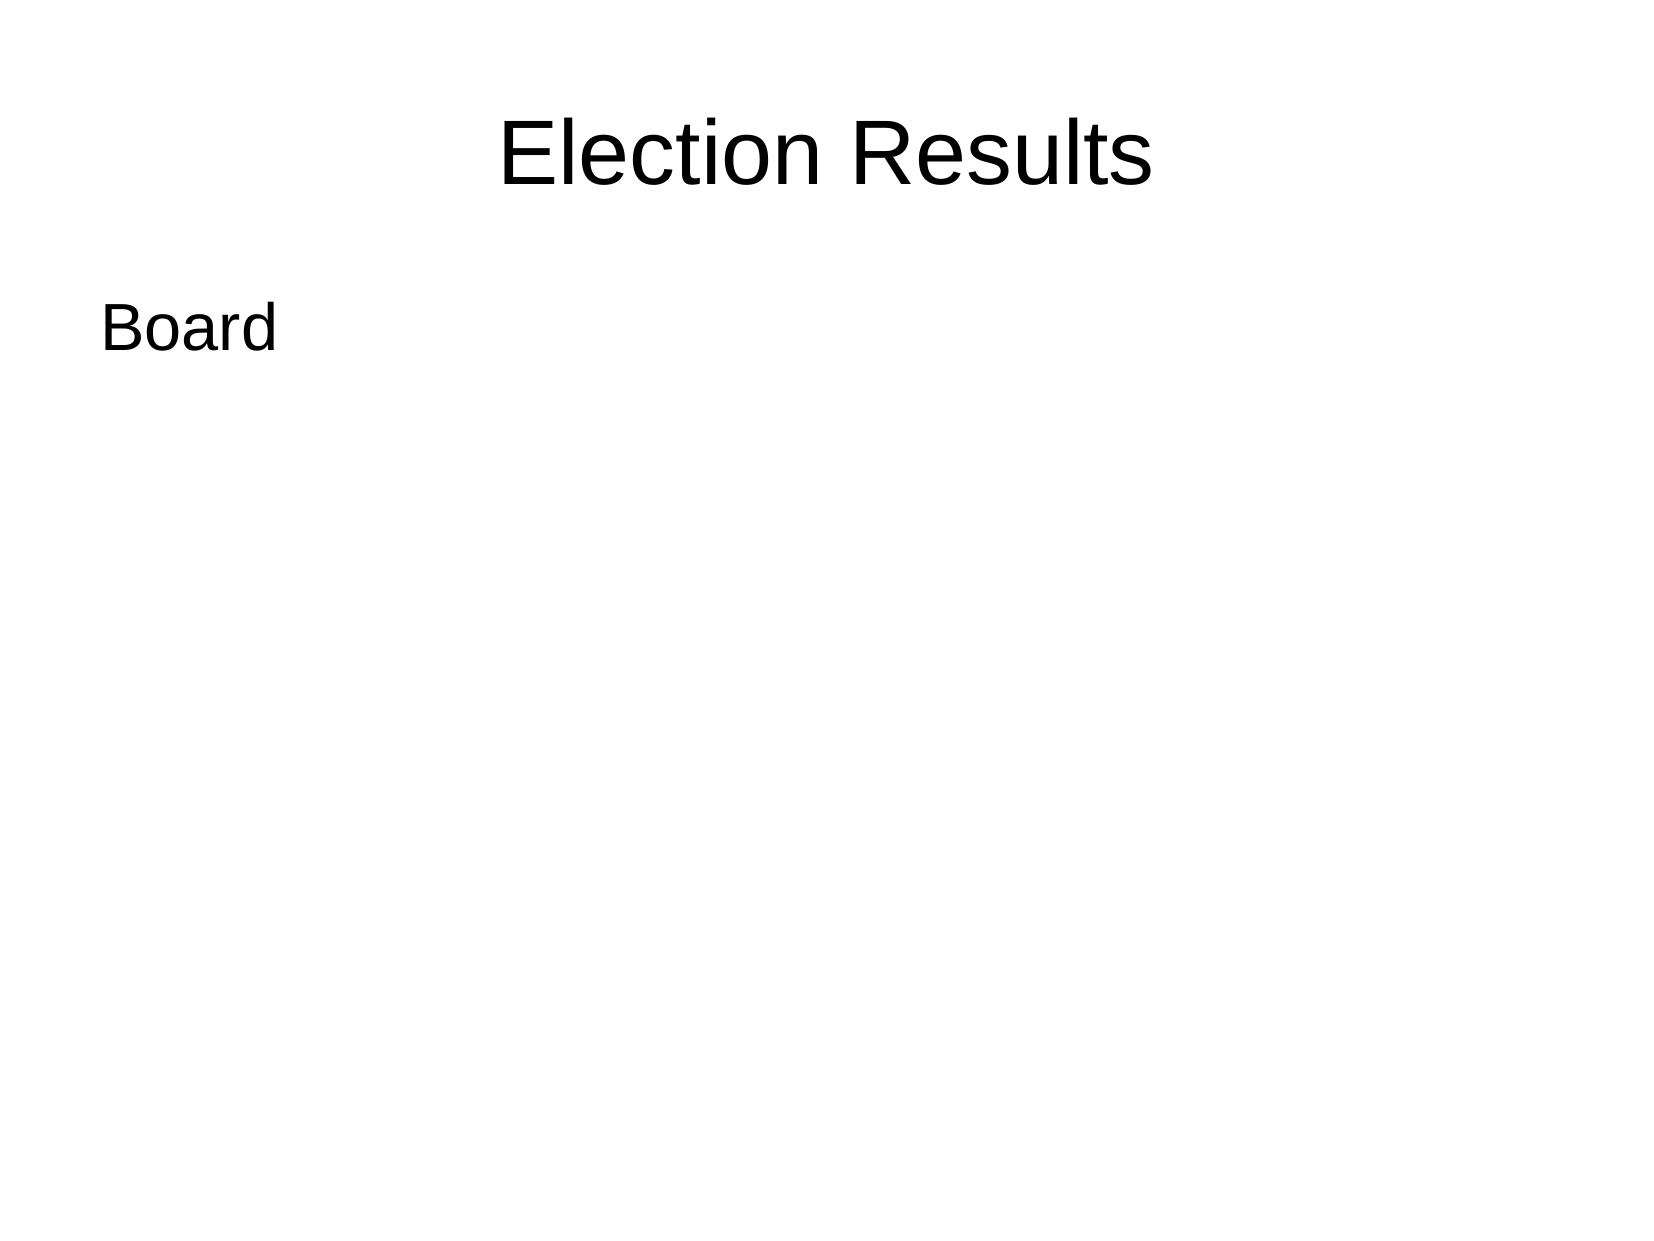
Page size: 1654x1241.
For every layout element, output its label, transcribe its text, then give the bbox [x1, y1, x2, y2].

title Election Results [82, 49, 1571, 257]
list Board [82, 290, 1571, 1094]
